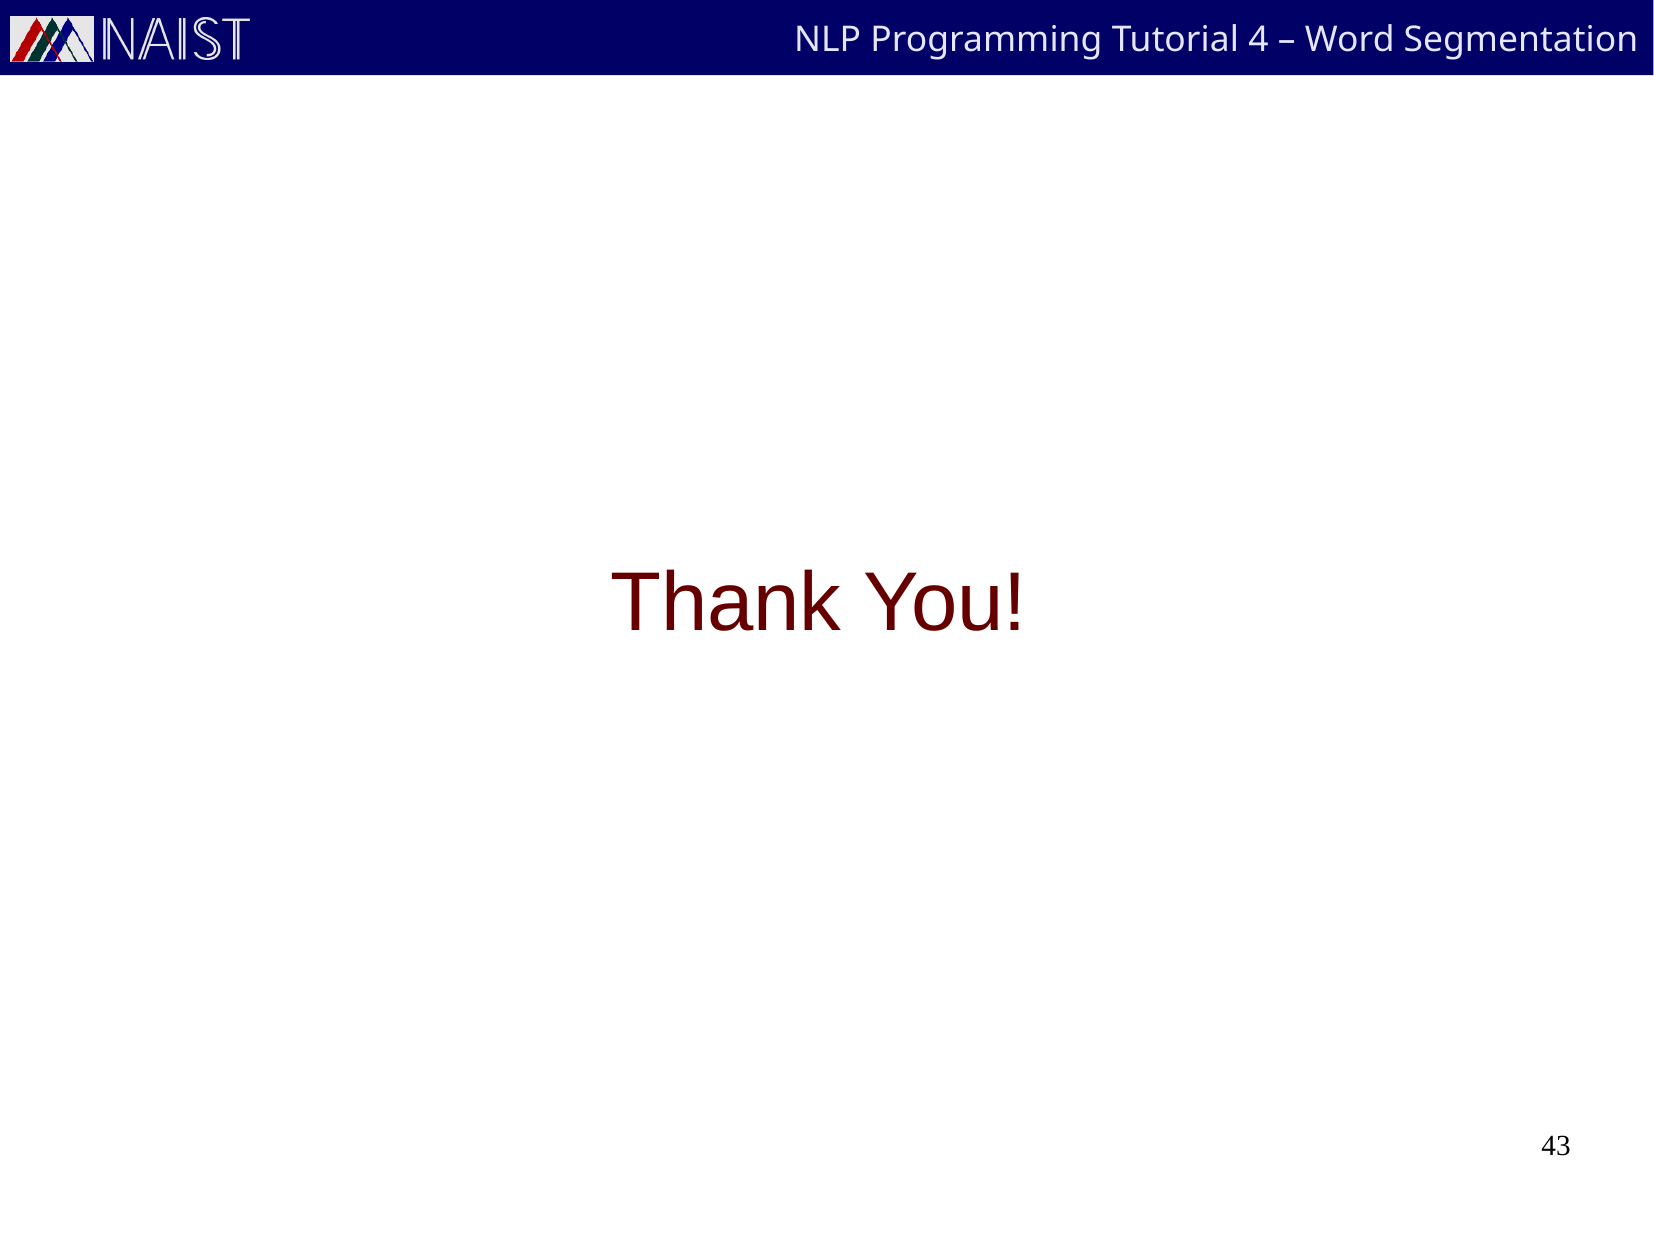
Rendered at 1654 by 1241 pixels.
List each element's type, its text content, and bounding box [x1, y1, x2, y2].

title Thank You! [75, 506, 1564, 698]
picture [10, 16, 94, 62]
picture [102, 17, 251, 60]
